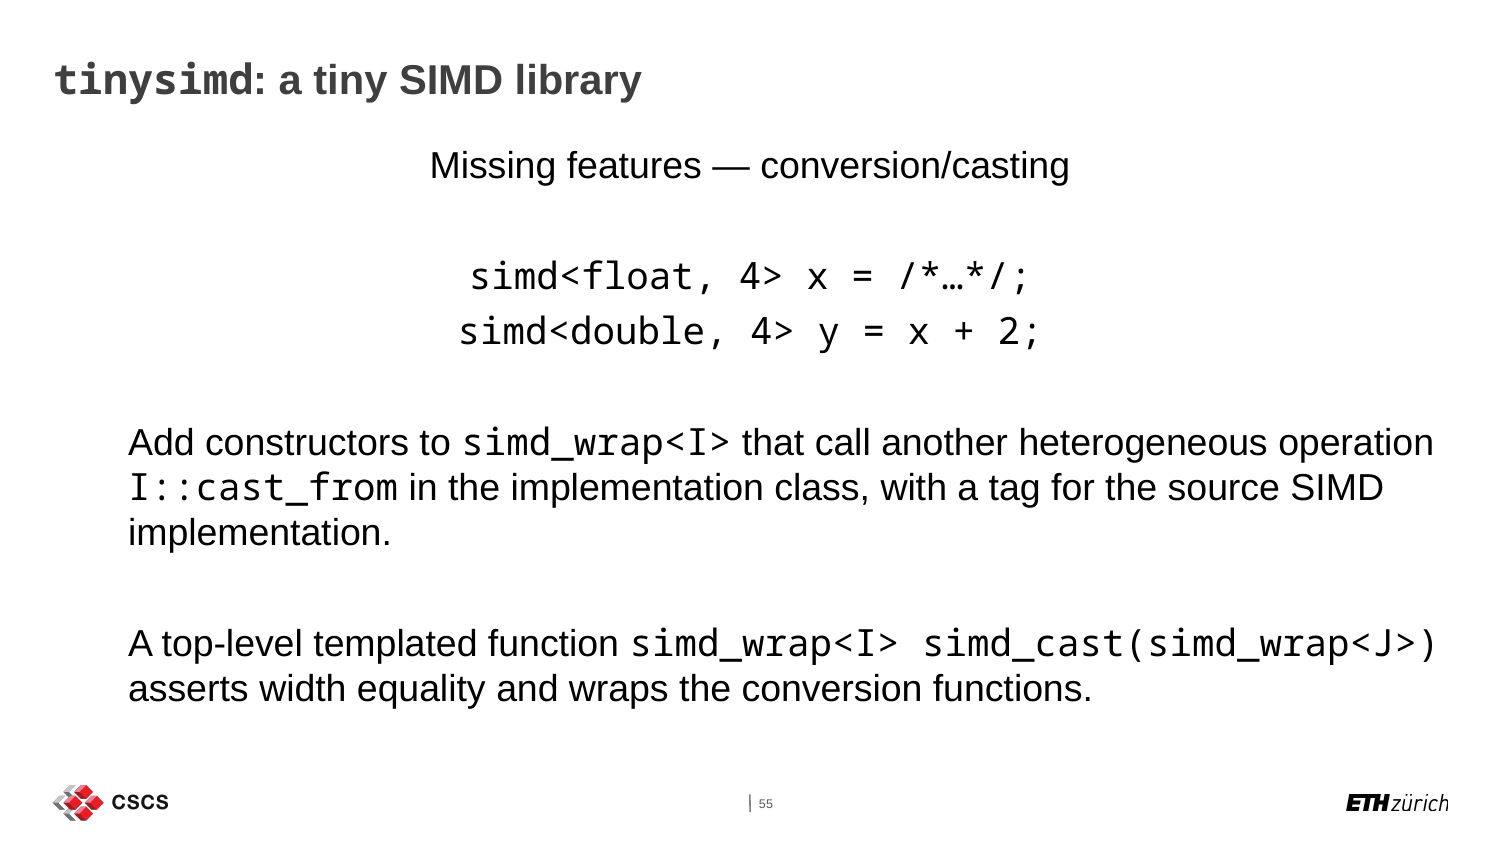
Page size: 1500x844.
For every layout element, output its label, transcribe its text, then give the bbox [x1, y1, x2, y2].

picture [43, 775, 177, 830]
slide_number <number> [750, 794, 798, 813]
picture [1346, 794, 1448, 811]
title tinysimd: a tiny SIMD library [53, 5, 1447, 112]
list Missing features — conversion/casting simd<float, 4> x = /*…*/; simd<double, 4> y = x + 2; Add constructors to simd_wrap<I> that call another heterogeneous operation I::cast_from in the implementation class, with a tag for the source SIMD implementation. A top-level templated function simd_wrap<I> simd_cast(simd_wrap<J>) asserts width equality and wraps the conversion functions. [53, 133, 1447, 767]
